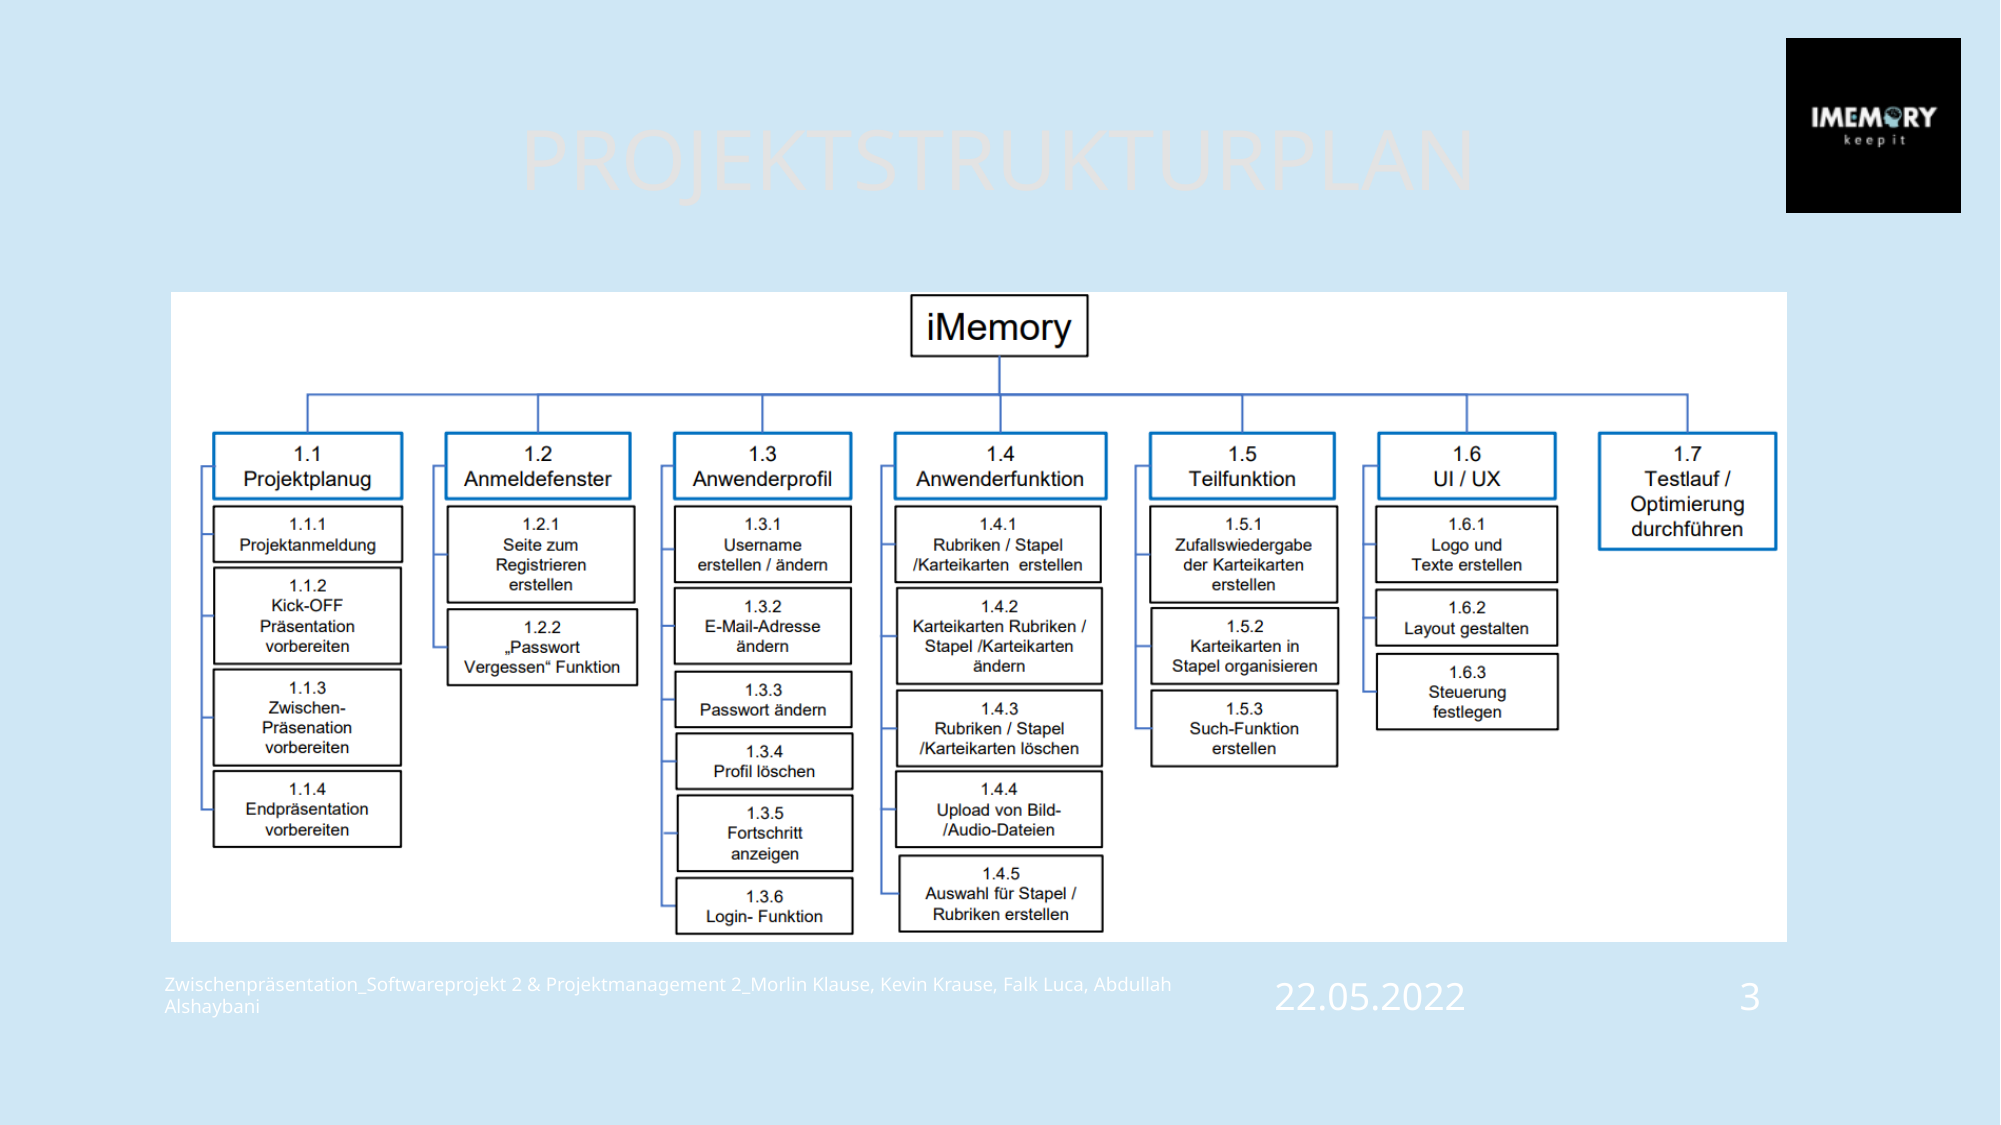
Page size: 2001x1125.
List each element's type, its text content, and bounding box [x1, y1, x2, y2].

slide_number <Nummer> [1724, 965, 1849, 1025]
footer Zwischenpräsentation_Softwareprojekt 2 & Projektmanagement 2_Morlin Klause, Kevin Krause, Falk Luca, Abdullah Alshaybani [149, 965, 1245, 1025]
picture [171, 292, 1787, 942]
picture [1786, 38, 1961, 213]
title PROJEKTSTRUKTURPLAN [149, 99, 1849, 260]
slide_number 22.05.2022 [1259, 965, 1710, 1025]
